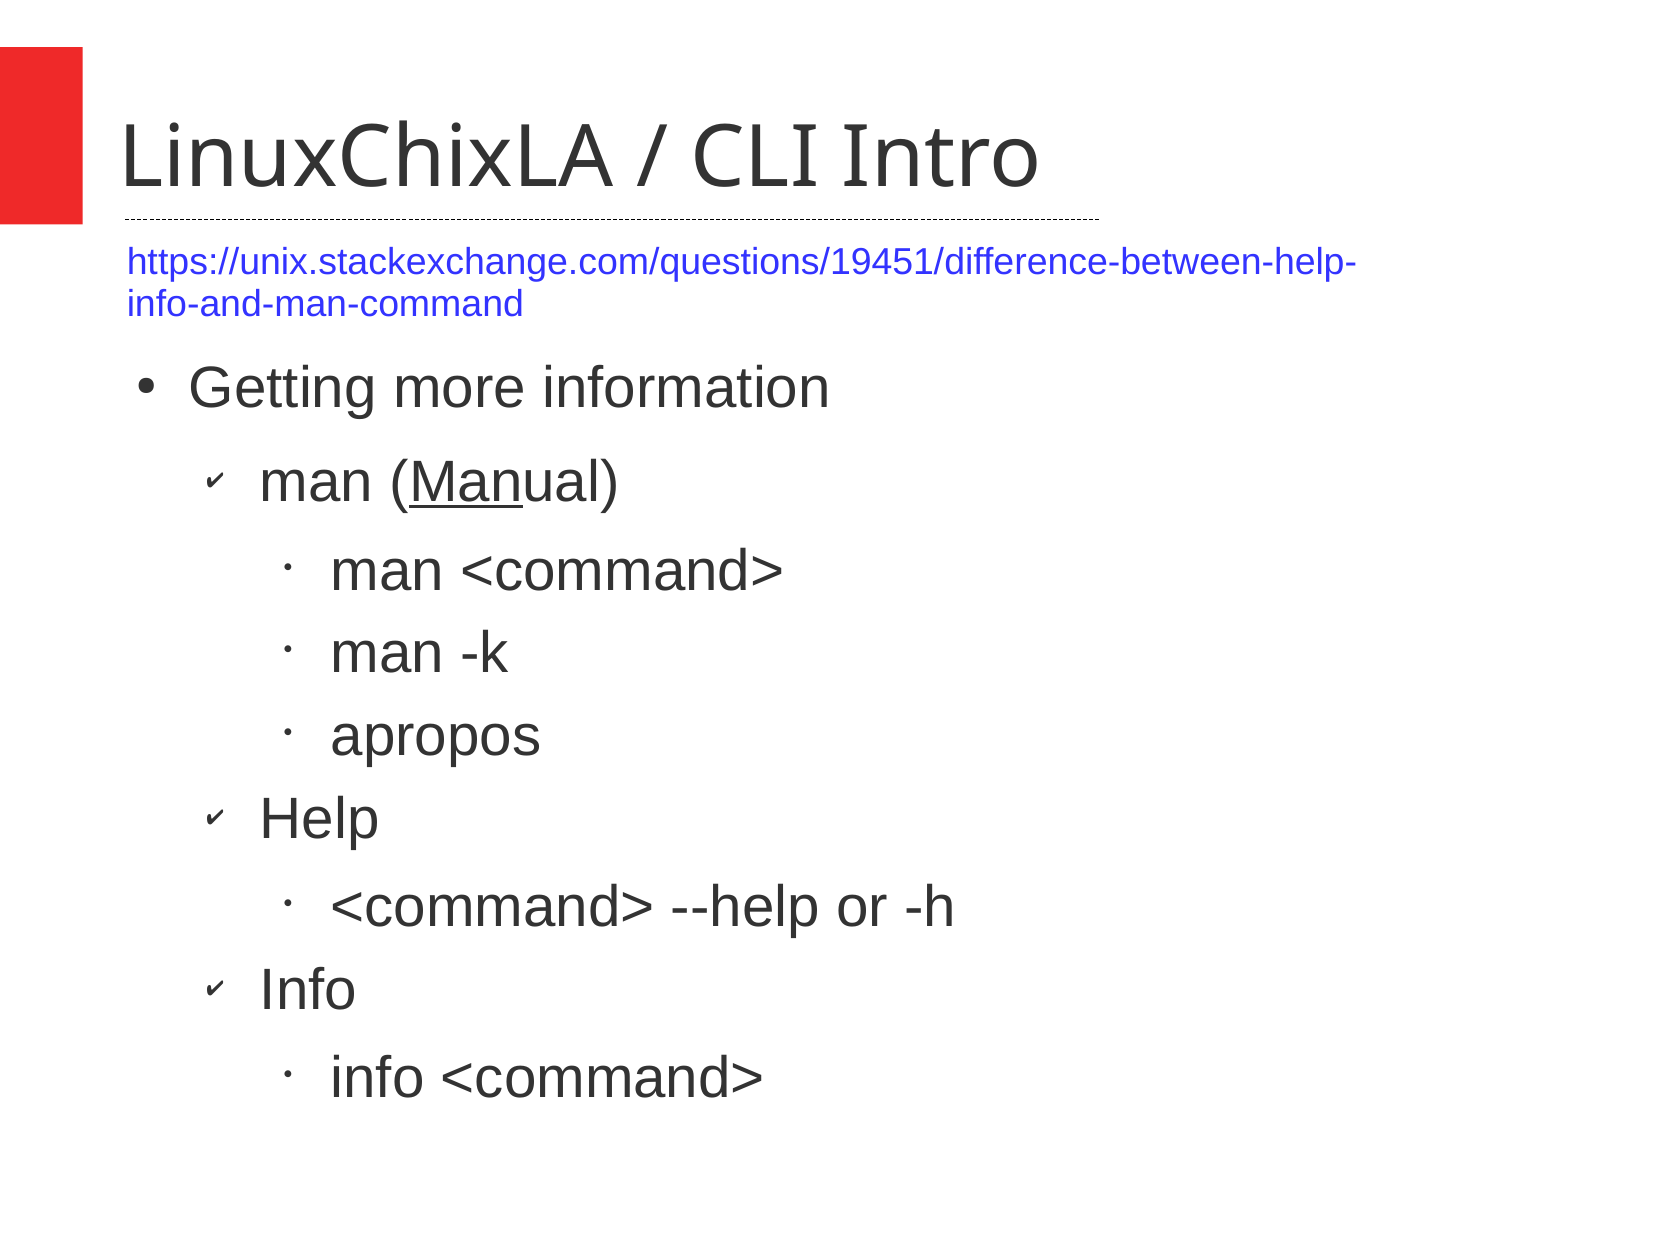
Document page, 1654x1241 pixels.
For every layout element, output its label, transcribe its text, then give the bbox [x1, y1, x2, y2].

title LinuxChixLA / CLI Intro [118, 49, 1571, 257]
text_box https://unix.stackexchange.com/questions/19451/difference-between-help-info-and-man-command [112, 232, 1441, 500]
list Getting more information man (Manual) man <command> man -k apropos Help <command> --help or -h Info info <command> [118, 354, 1536, 1074]
